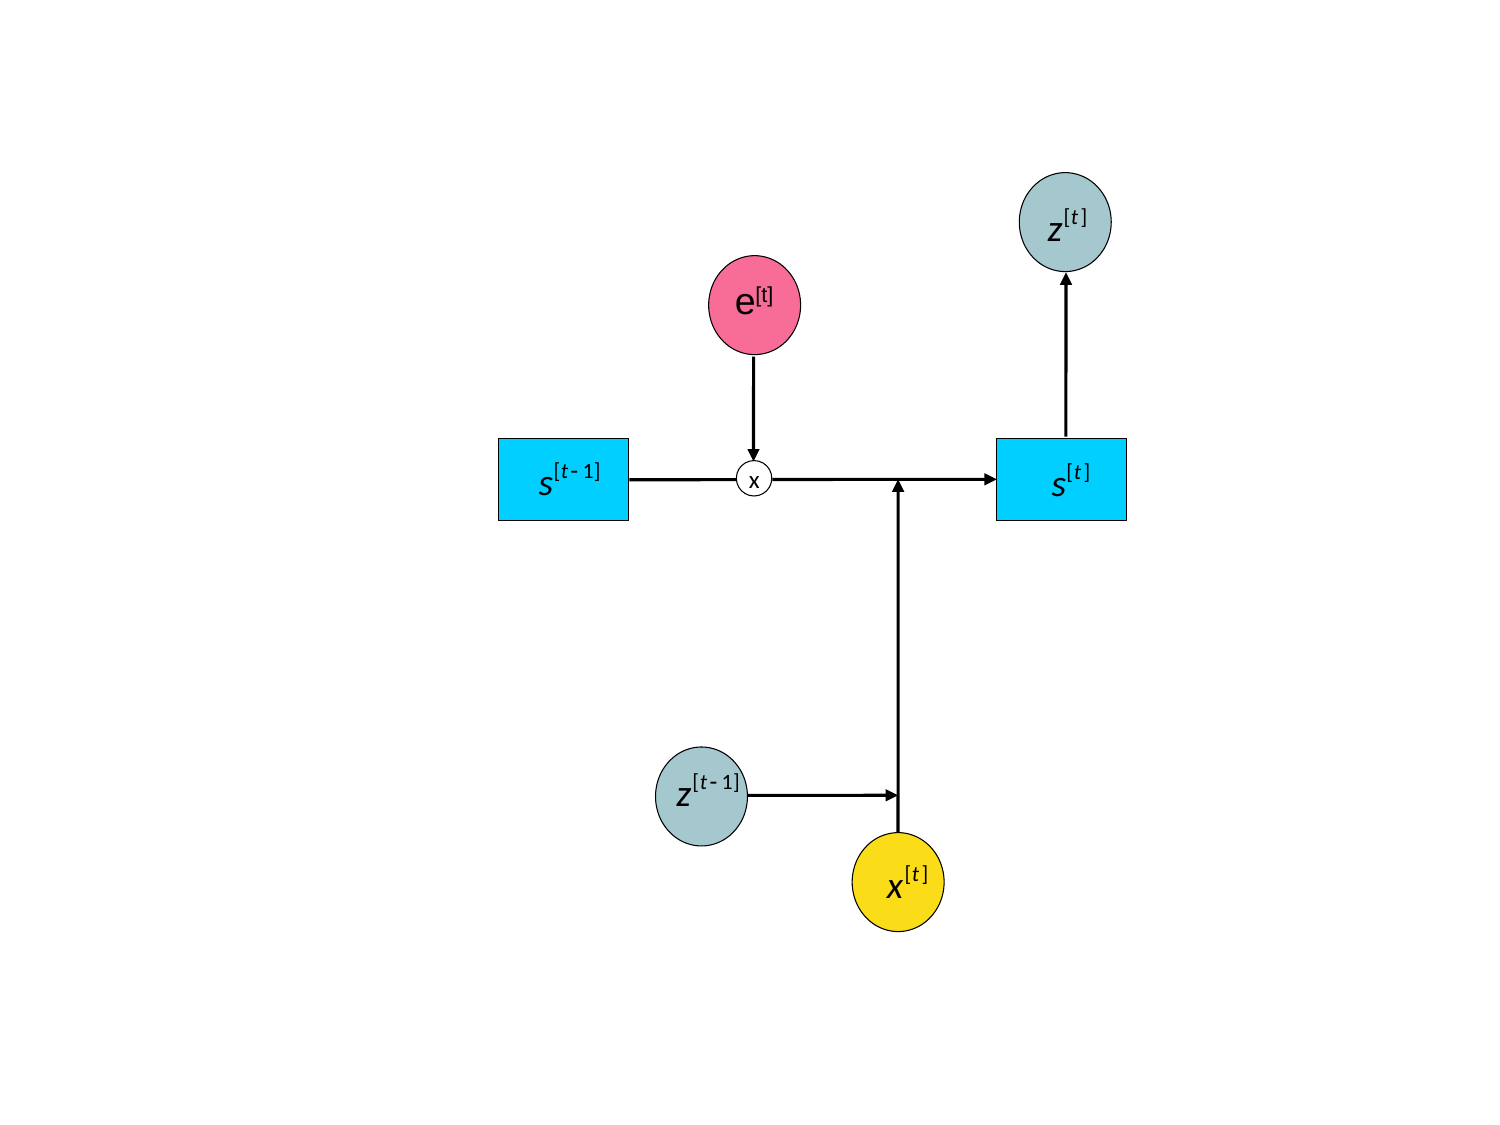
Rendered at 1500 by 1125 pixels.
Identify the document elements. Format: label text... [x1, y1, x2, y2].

text_box [852, 832, 945, 932]
chart [1041, 201, 1095, 248]
text_box [1019, 172, 1112, 272]
text_box x [736, 460, 772, 497]
chart [670, 766, 746, 814]
text_box [996, 438, 1127, 521]
text_box [498, 438, 629, 521]
text_box e[t] [720, 273, 856, 330]
chart [879, 857, 934, 905]
chart [1045, 456, 1096, 507]
text_box [655, 746, 745, 846]
text_box [708, 255, 795, 355]
chart [532, 454, 608, 505]
